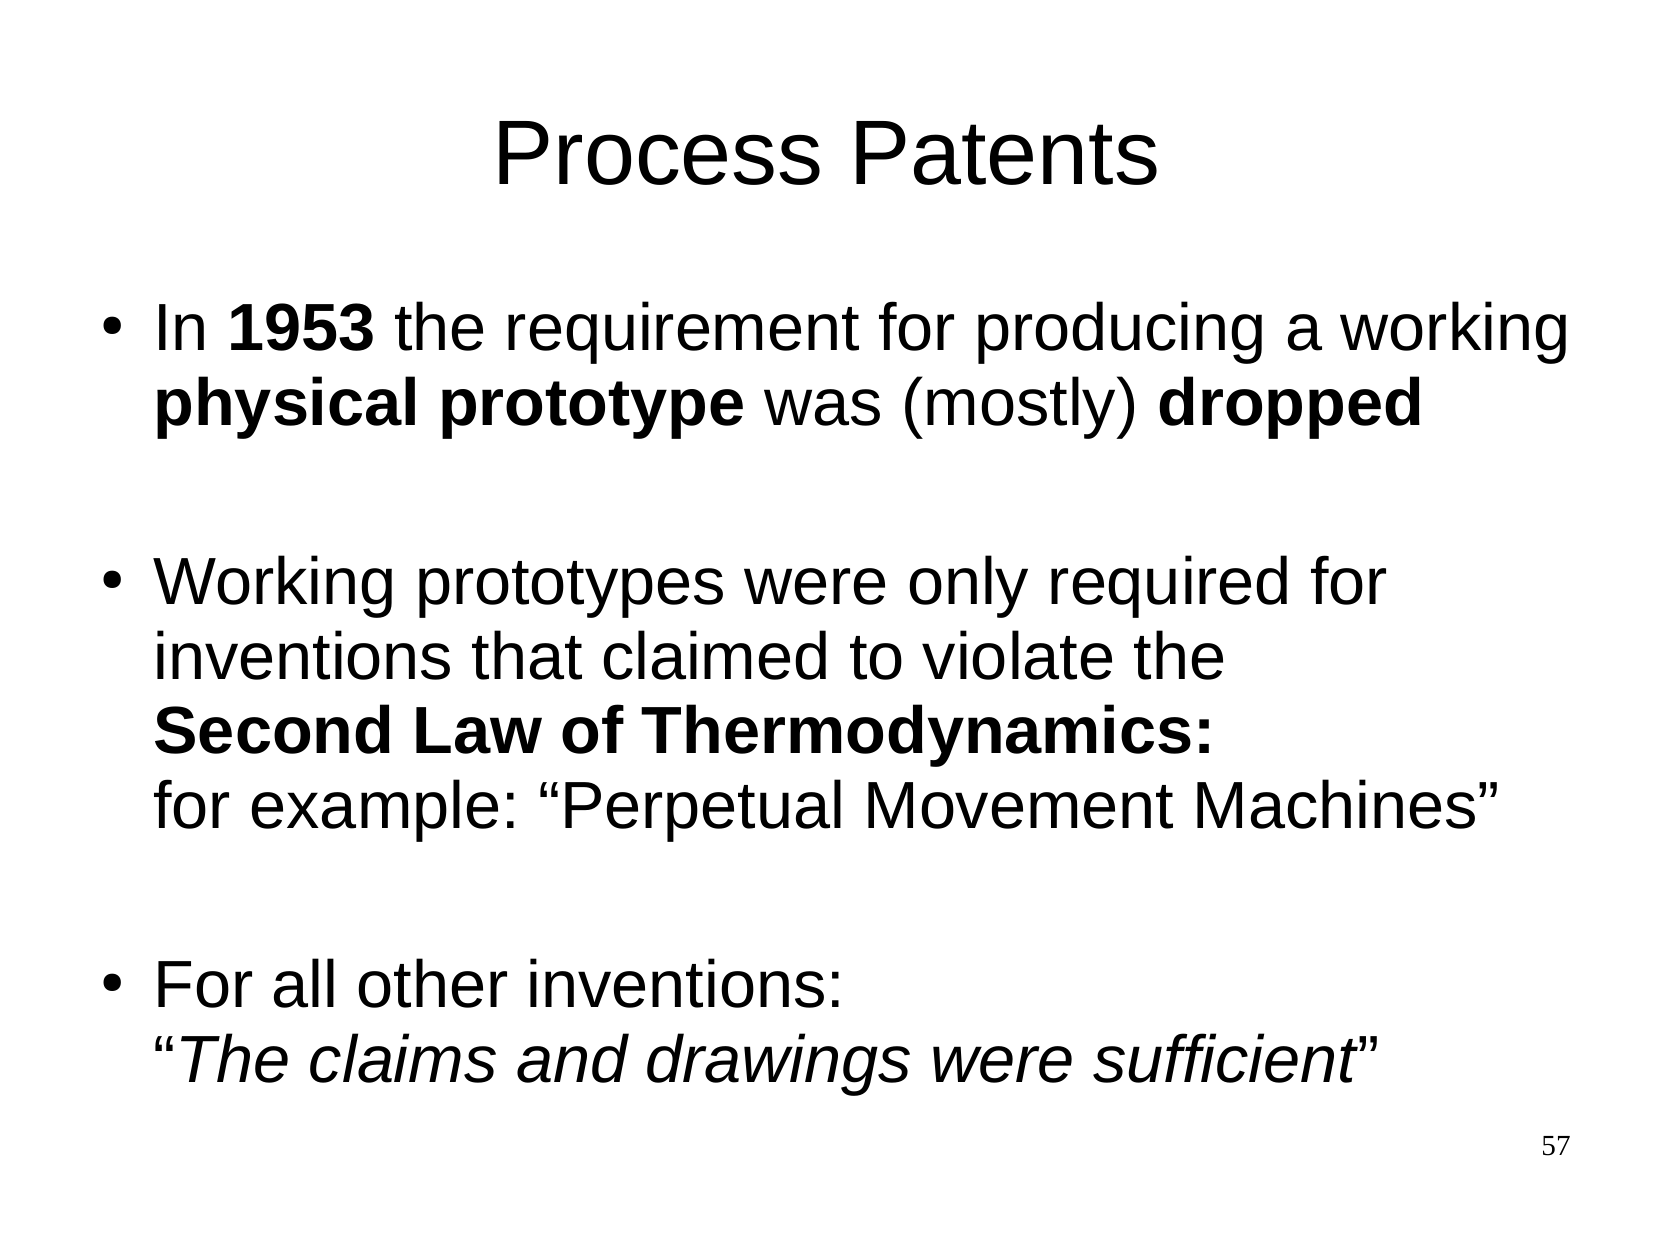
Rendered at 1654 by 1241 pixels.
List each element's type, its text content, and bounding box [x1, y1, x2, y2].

title Process Patents [82, 49, 1571, 257]
list In 1953 the requirement for producing a working physical prototype was (mostly) dropped Working prototypes were only required for inventions that claimed to violate the Second Law of Thermodynamics: for example: “Perpetual Movement Machines” For all other inventions: “The claims and drawings were sufficient” [82, 290, 1613, 1097]
